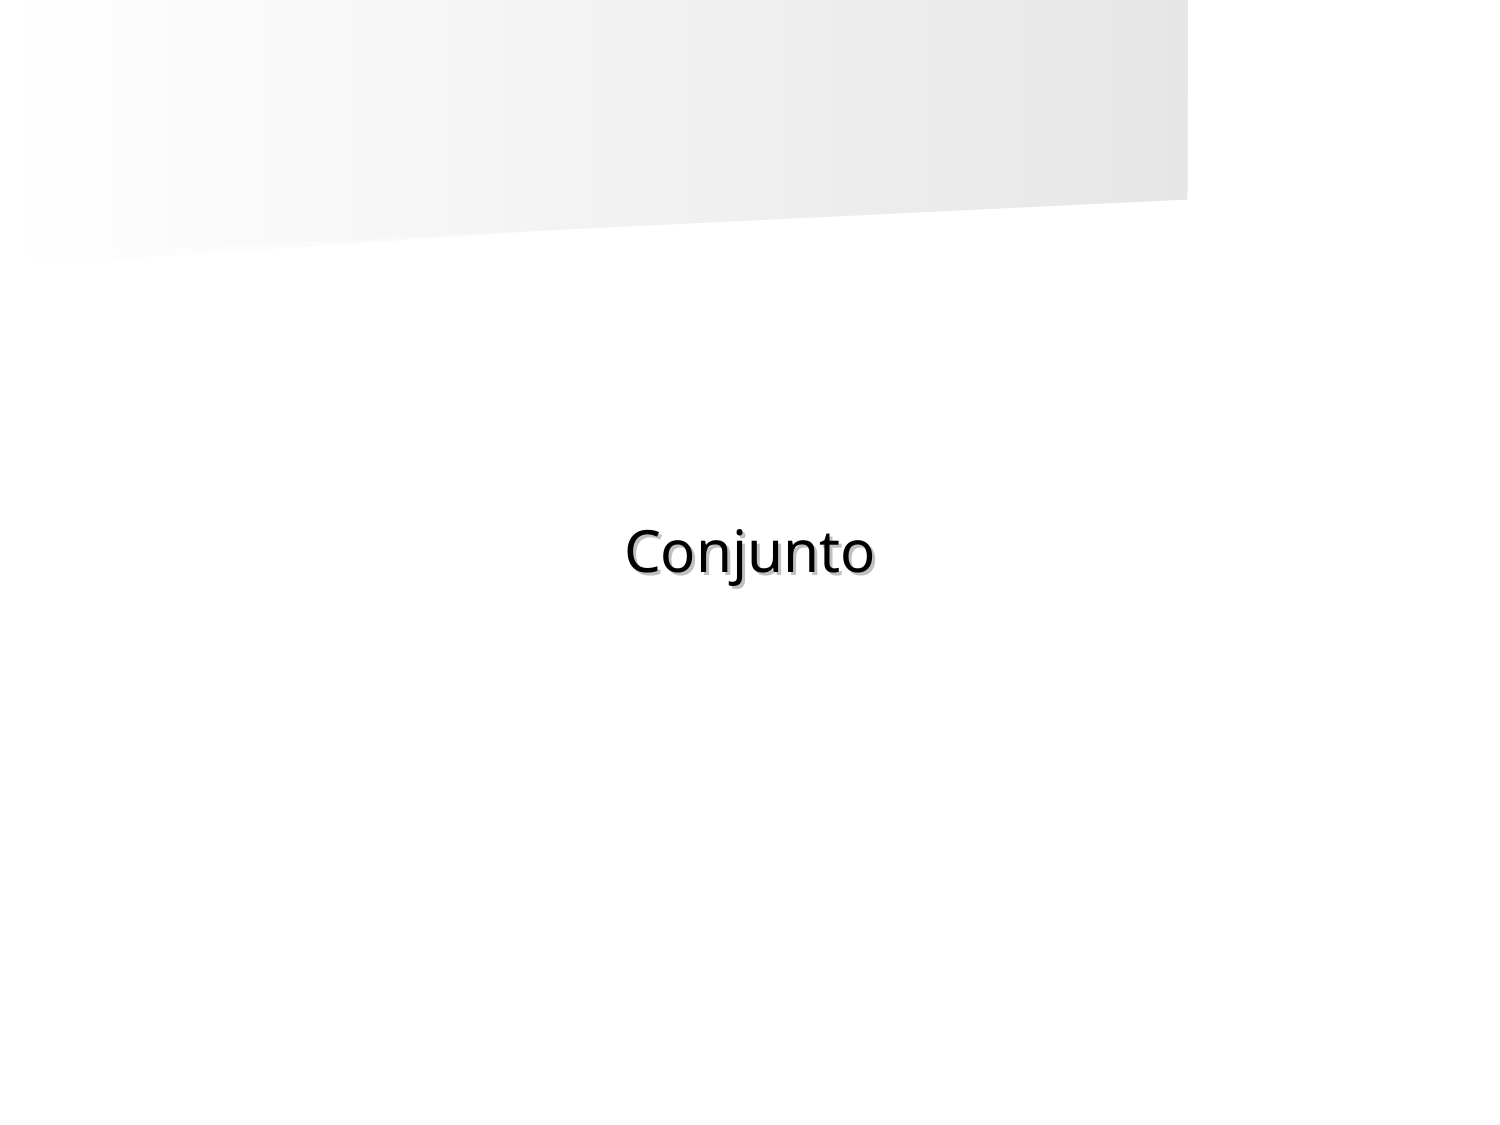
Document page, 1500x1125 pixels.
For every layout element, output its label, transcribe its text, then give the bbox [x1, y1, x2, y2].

title Conjunto [112, 506, 1388, 592]
